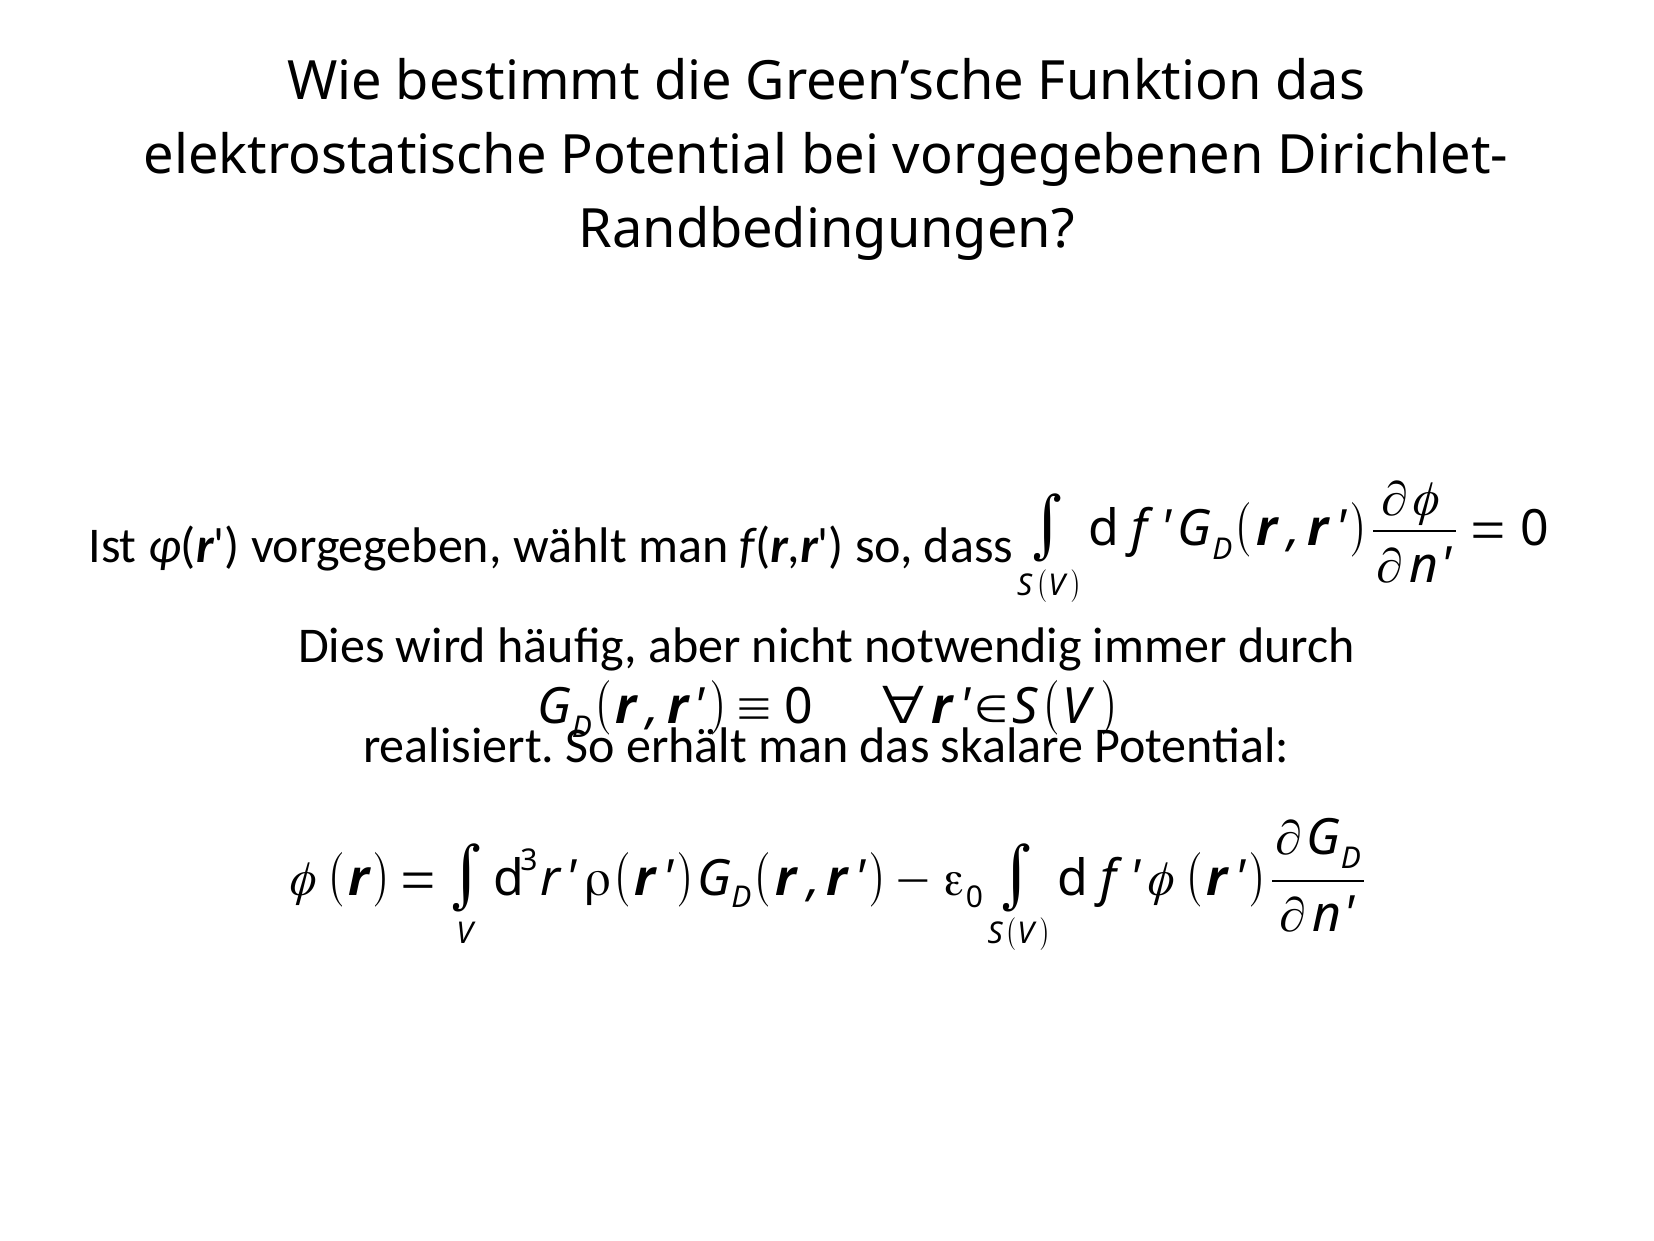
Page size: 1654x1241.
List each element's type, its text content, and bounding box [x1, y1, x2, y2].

title Wie bestimmt die Green’sche Funktion das elektrostatische Potential bei vorgegebenen Dirichlet-Randbedingungen? [82, 49, 1571, 257]
chart [1010, 478, 1553, 603]
subtitle Ist φ(r') vorgegeben, wählt man f(r,r') so, dass Dies wird häufig, aber nicht notwendig immer durch realisiert. So erhält man das skalare Potential: [82, 290, 1571, 1010]
chart [531, 677, 1123, 747]
chart [281, 807, 1373, 952]
